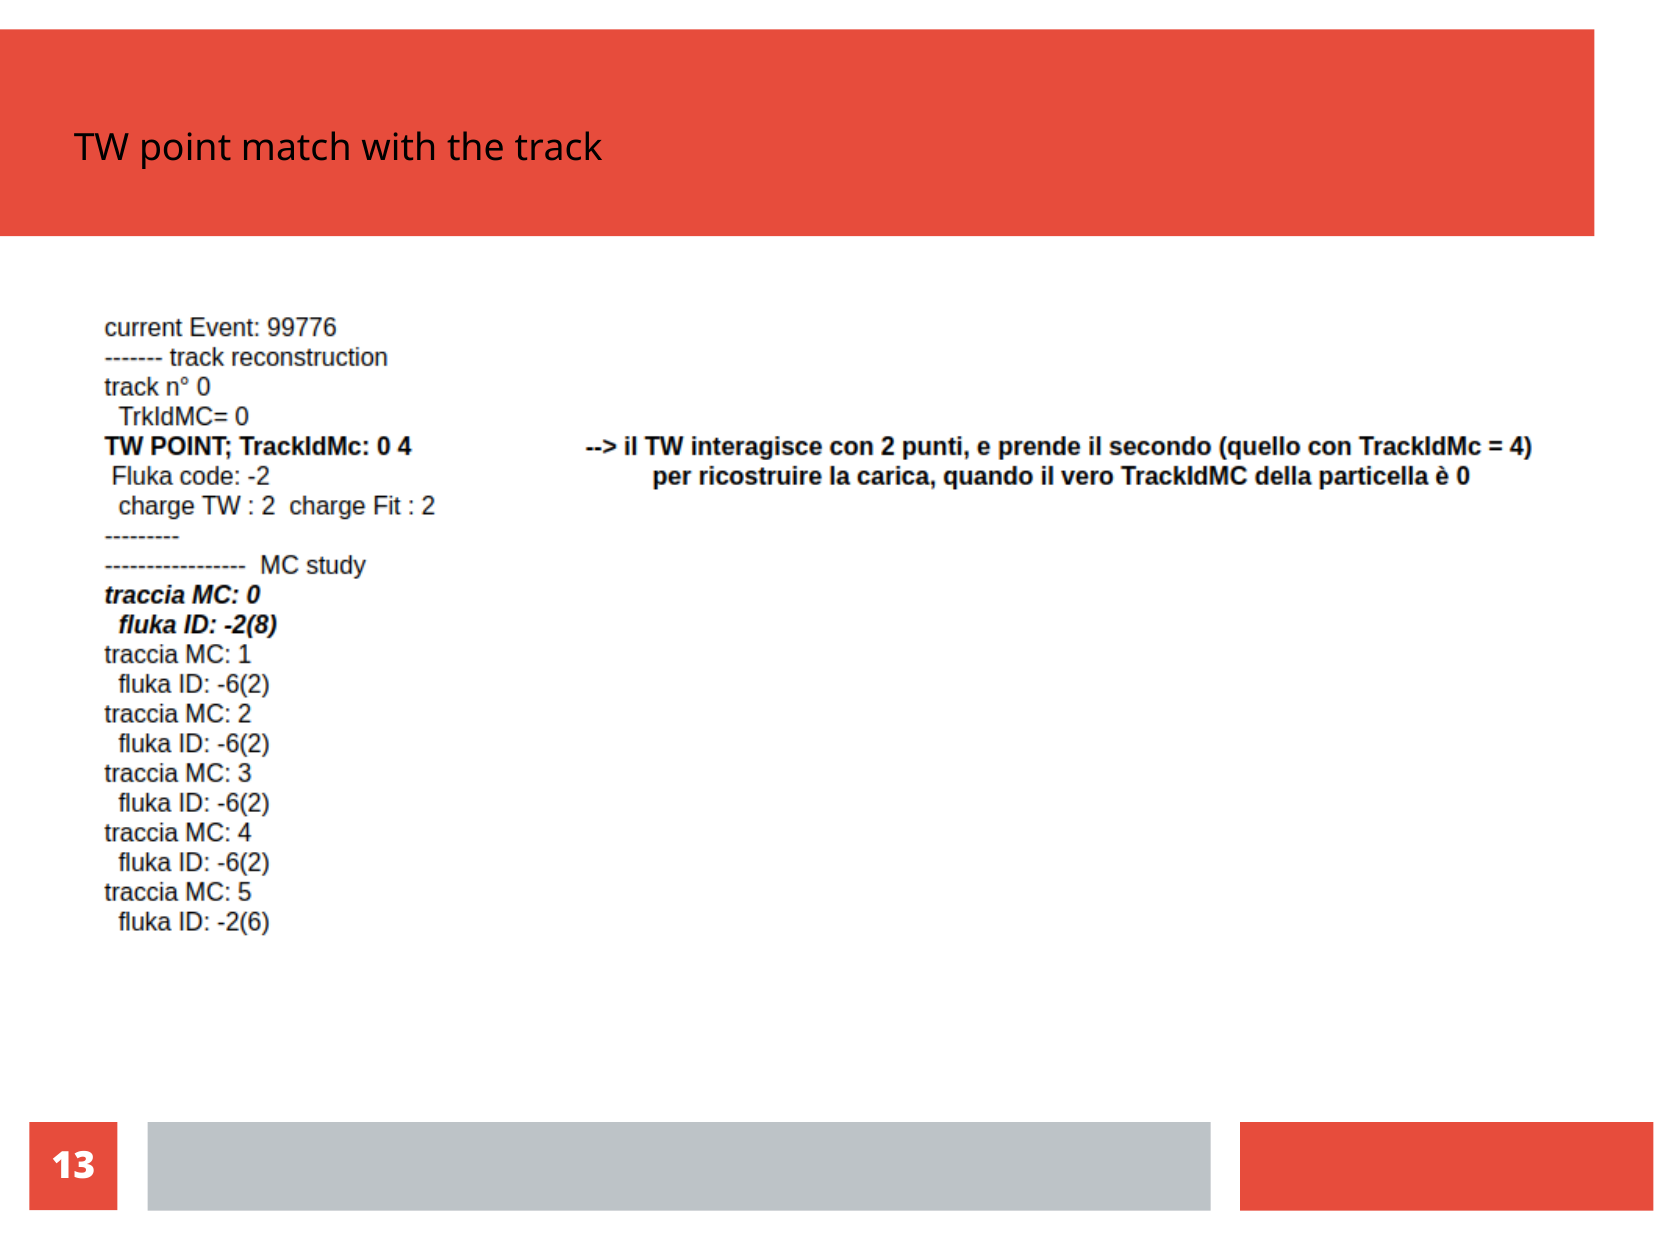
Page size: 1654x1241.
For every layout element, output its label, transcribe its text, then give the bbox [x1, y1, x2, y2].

text_box TW point match with the track [59, 118, 660, 177]
picture [100, 302, 1571, 948]
